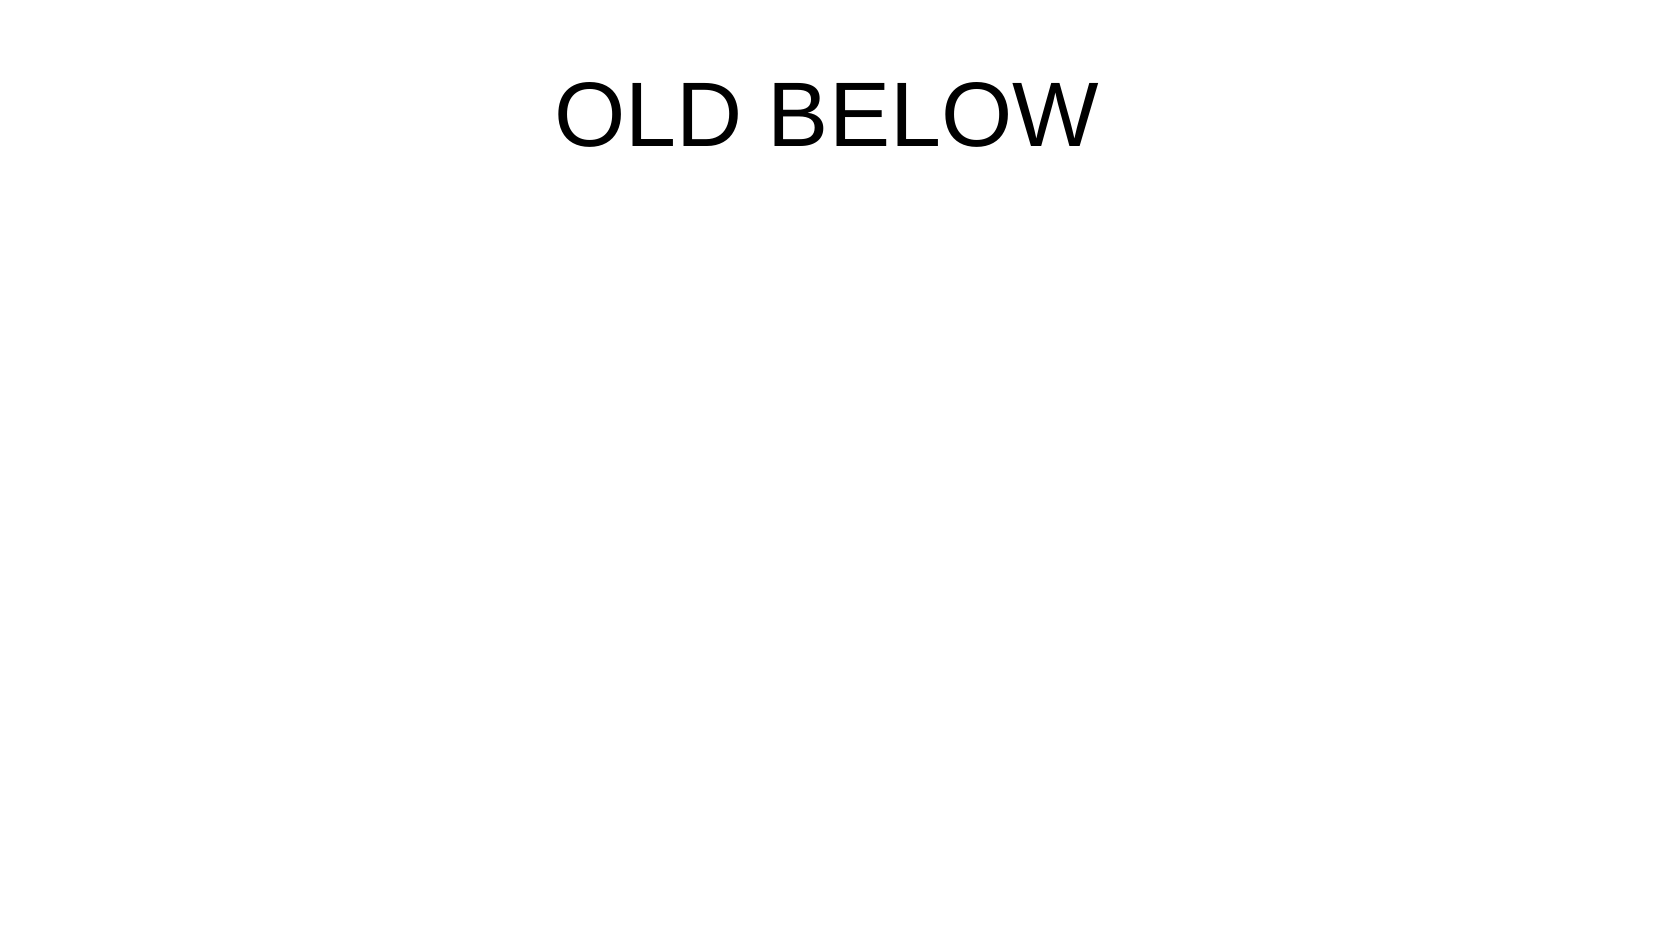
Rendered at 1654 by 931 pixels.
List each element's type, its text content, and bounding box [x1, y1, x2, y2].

title OLD BELOW [82, 37, 1571, 193]
